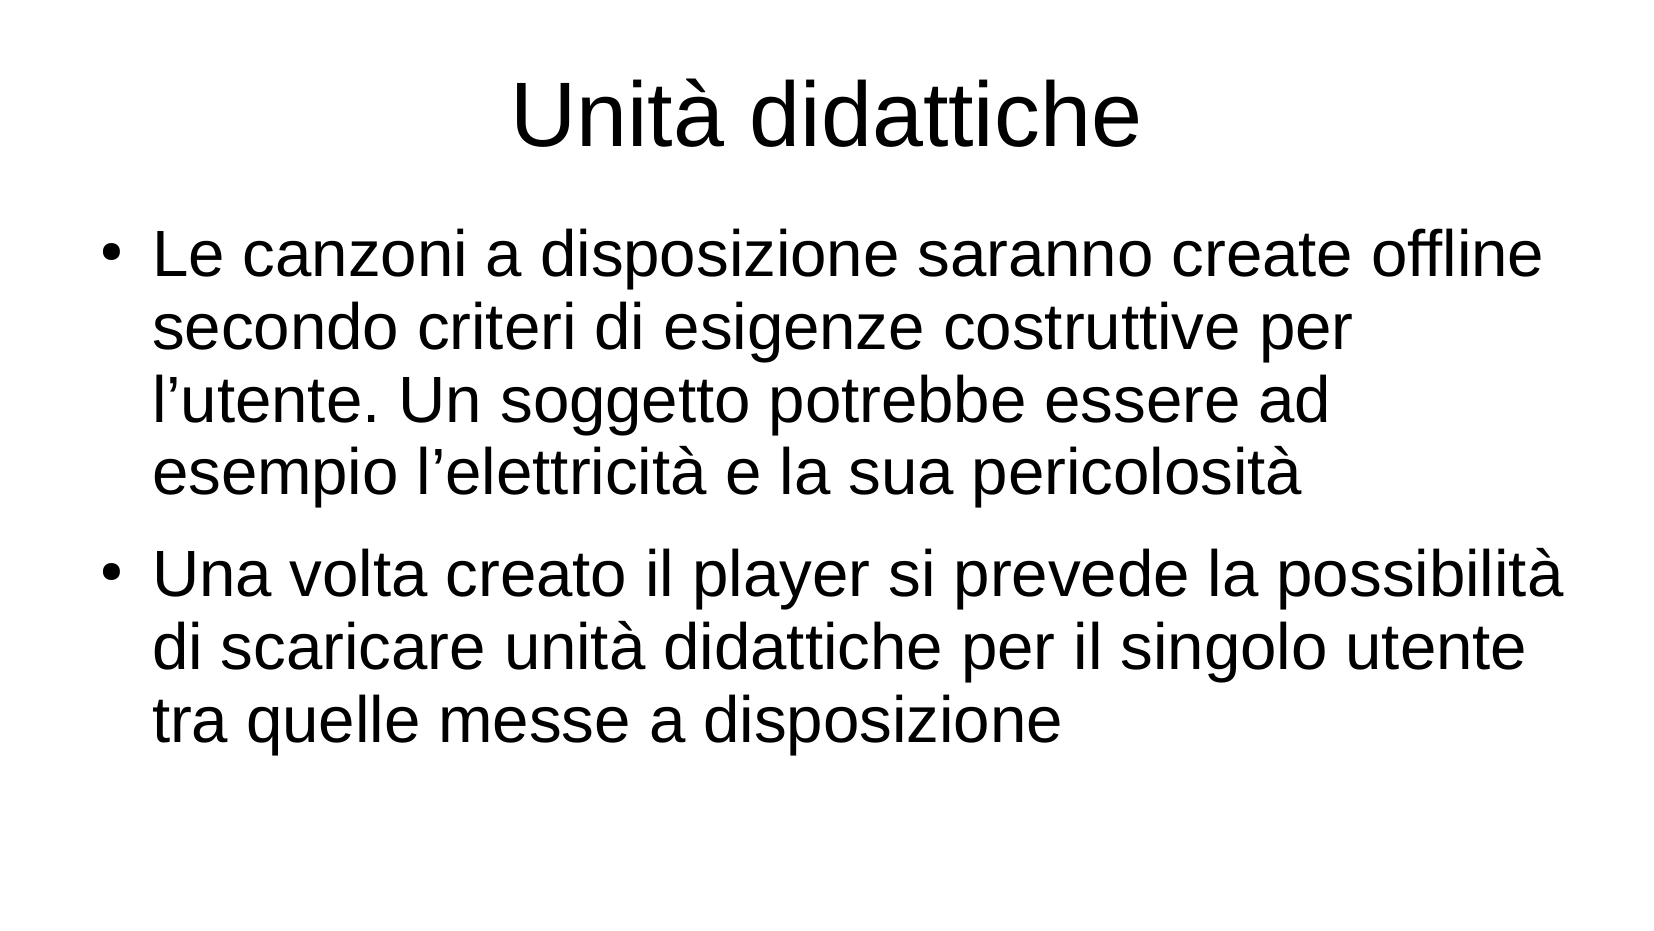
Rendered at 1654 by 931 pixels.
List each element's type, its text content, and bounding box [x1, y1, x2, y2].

list Le canzoni a disposizione saranno create offline secondo criteri di esigenze costruttive per l’utente. Un soggetto potrebbe essere ad esempio l’elettricità e la sua pericolosità Una volta creato il player si prevede la possibilità di scaricare unità didattiche per il singolo utente tra quelle messe a disposizione [82, 217, 1571, 758]
title Unità didattiche [82, 37, 1571, 193]
